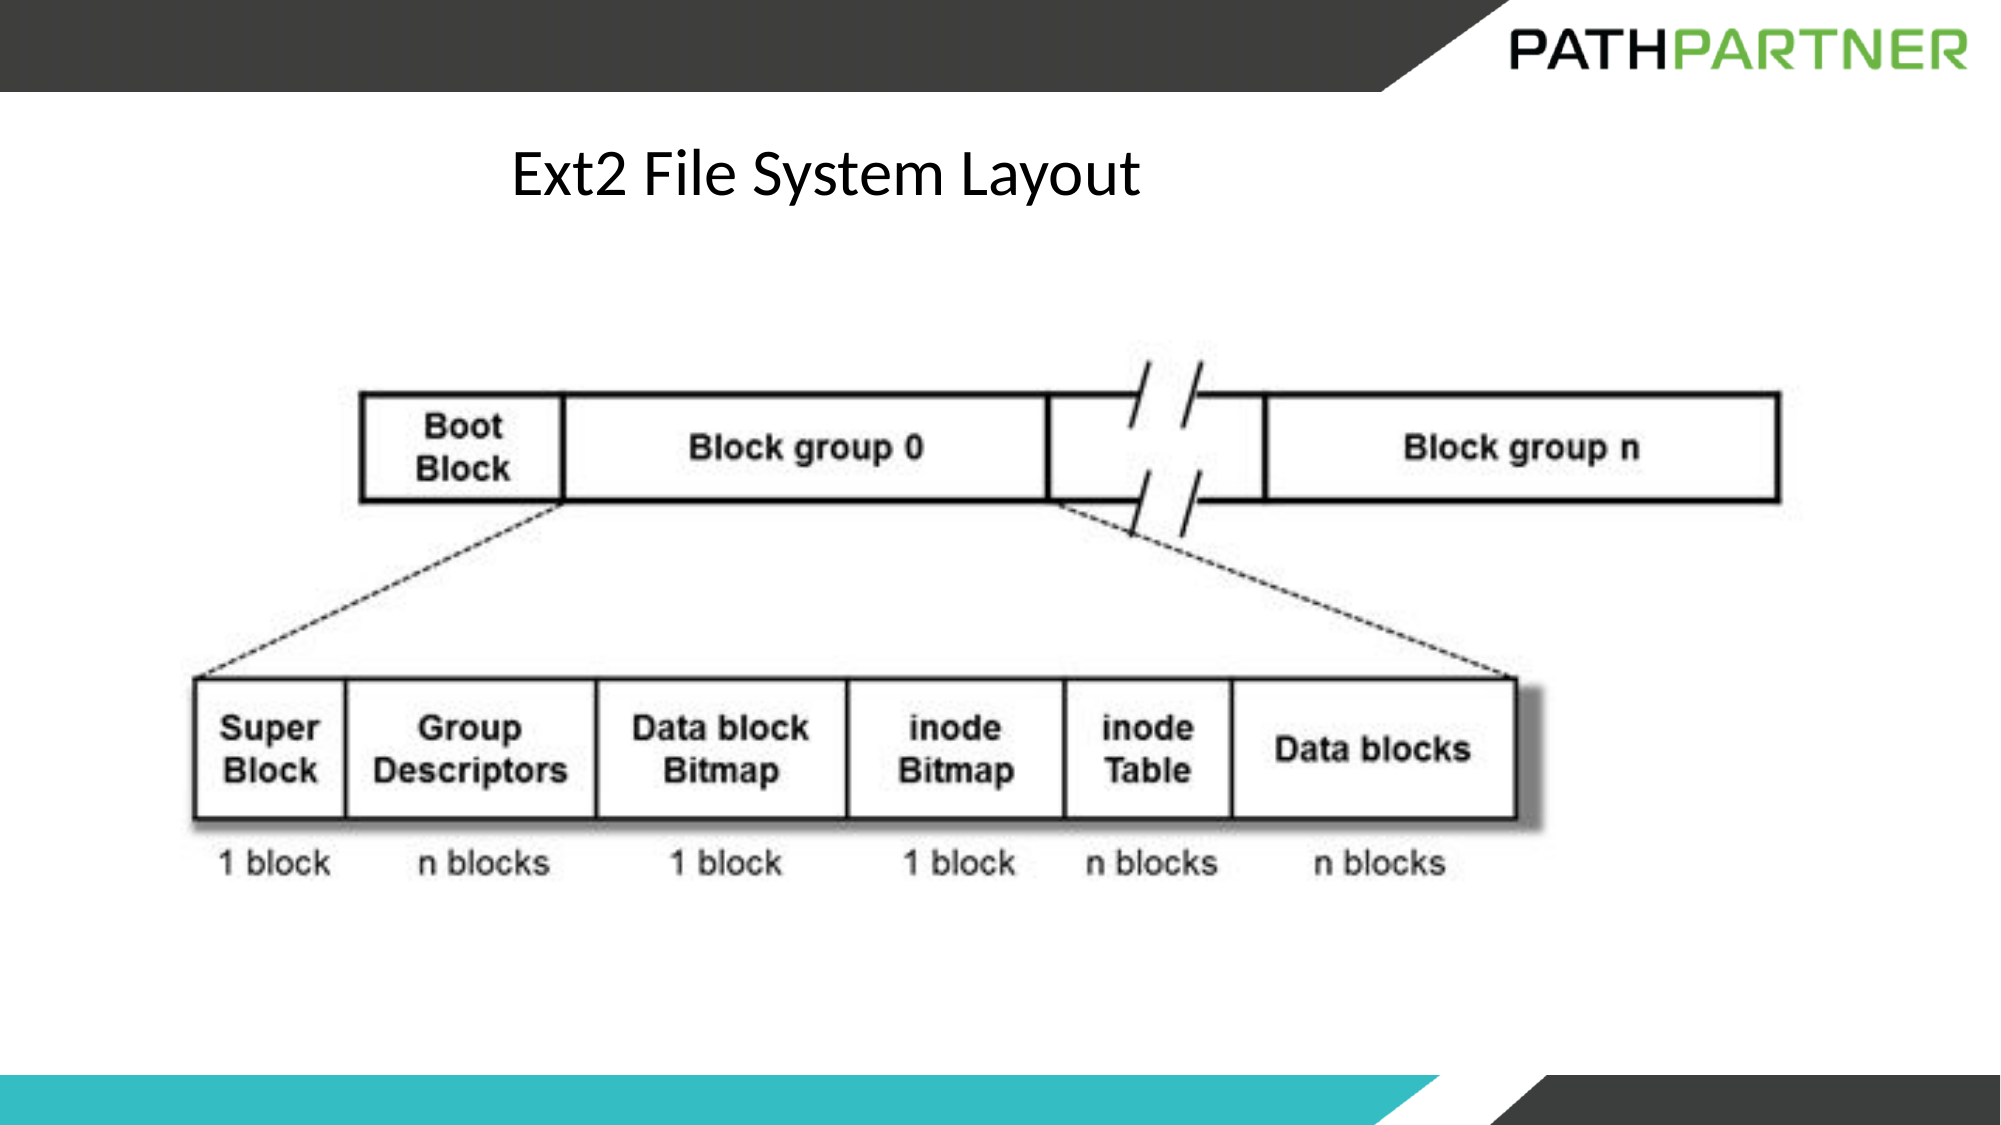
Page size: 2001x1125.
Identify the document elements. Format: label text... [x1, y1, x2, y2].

picture [0, 0, 2000, 92]
picture [114, 296, 1840, 910]
title Ext2 File System Layout [137, 92, 1863, 278]
picture [0, 1075, 2001, 1125]
